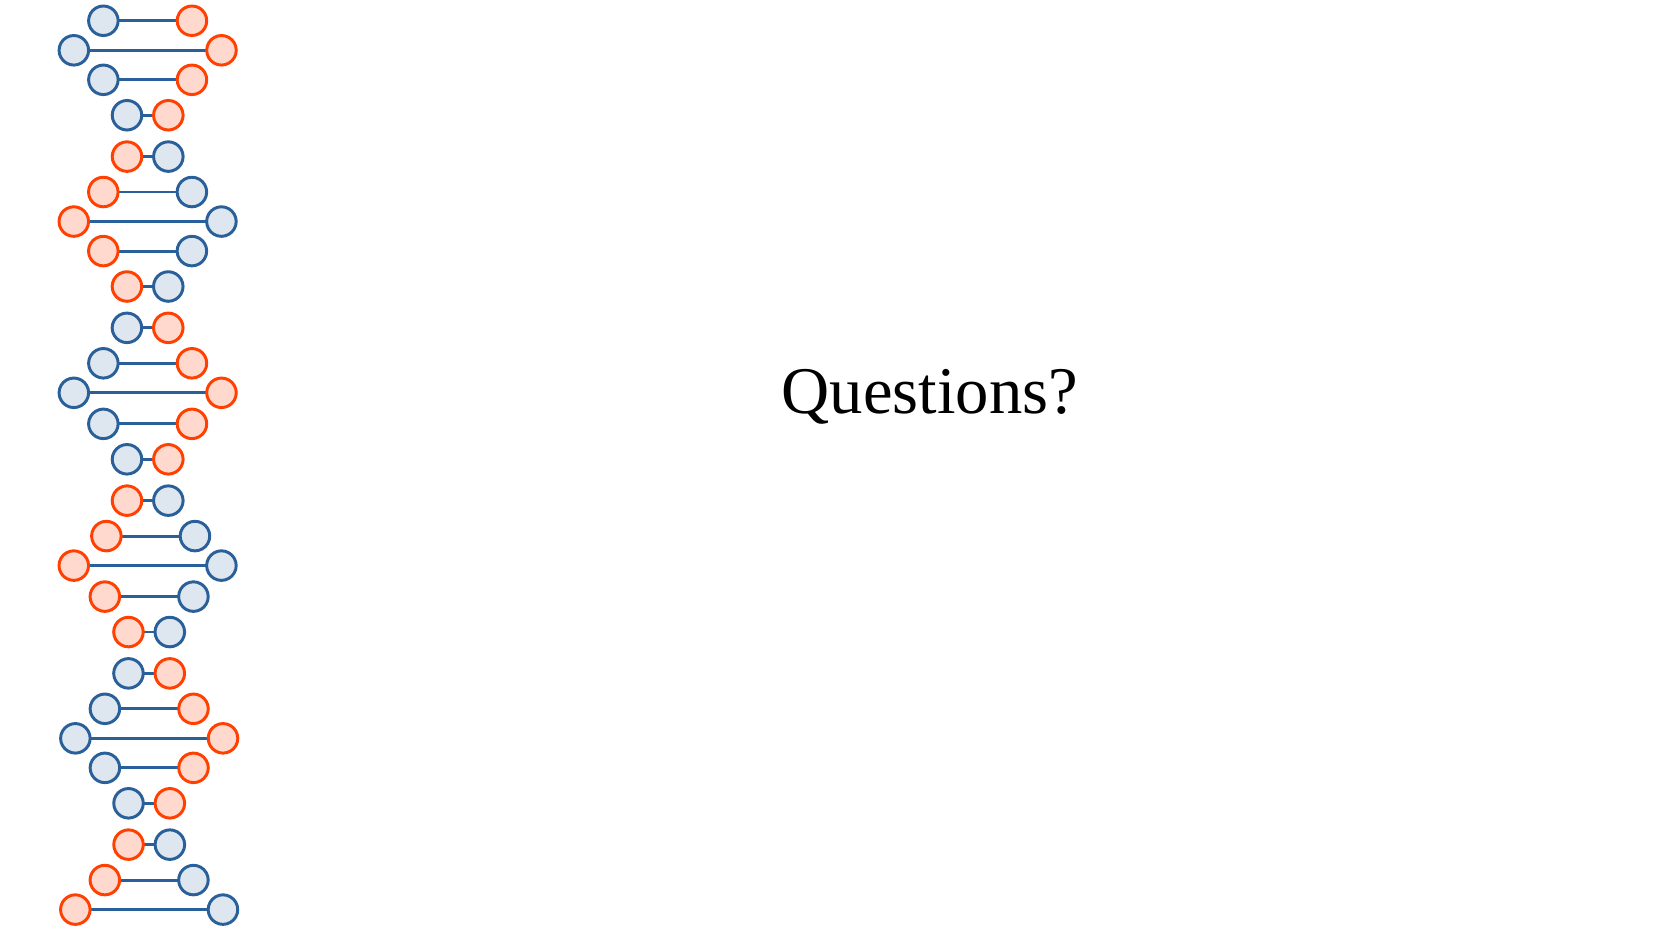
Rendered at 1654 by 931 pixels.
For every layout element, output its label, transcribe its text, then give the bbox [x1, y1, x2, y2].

subtitle Questions? [265, 35, 1595, 748]
